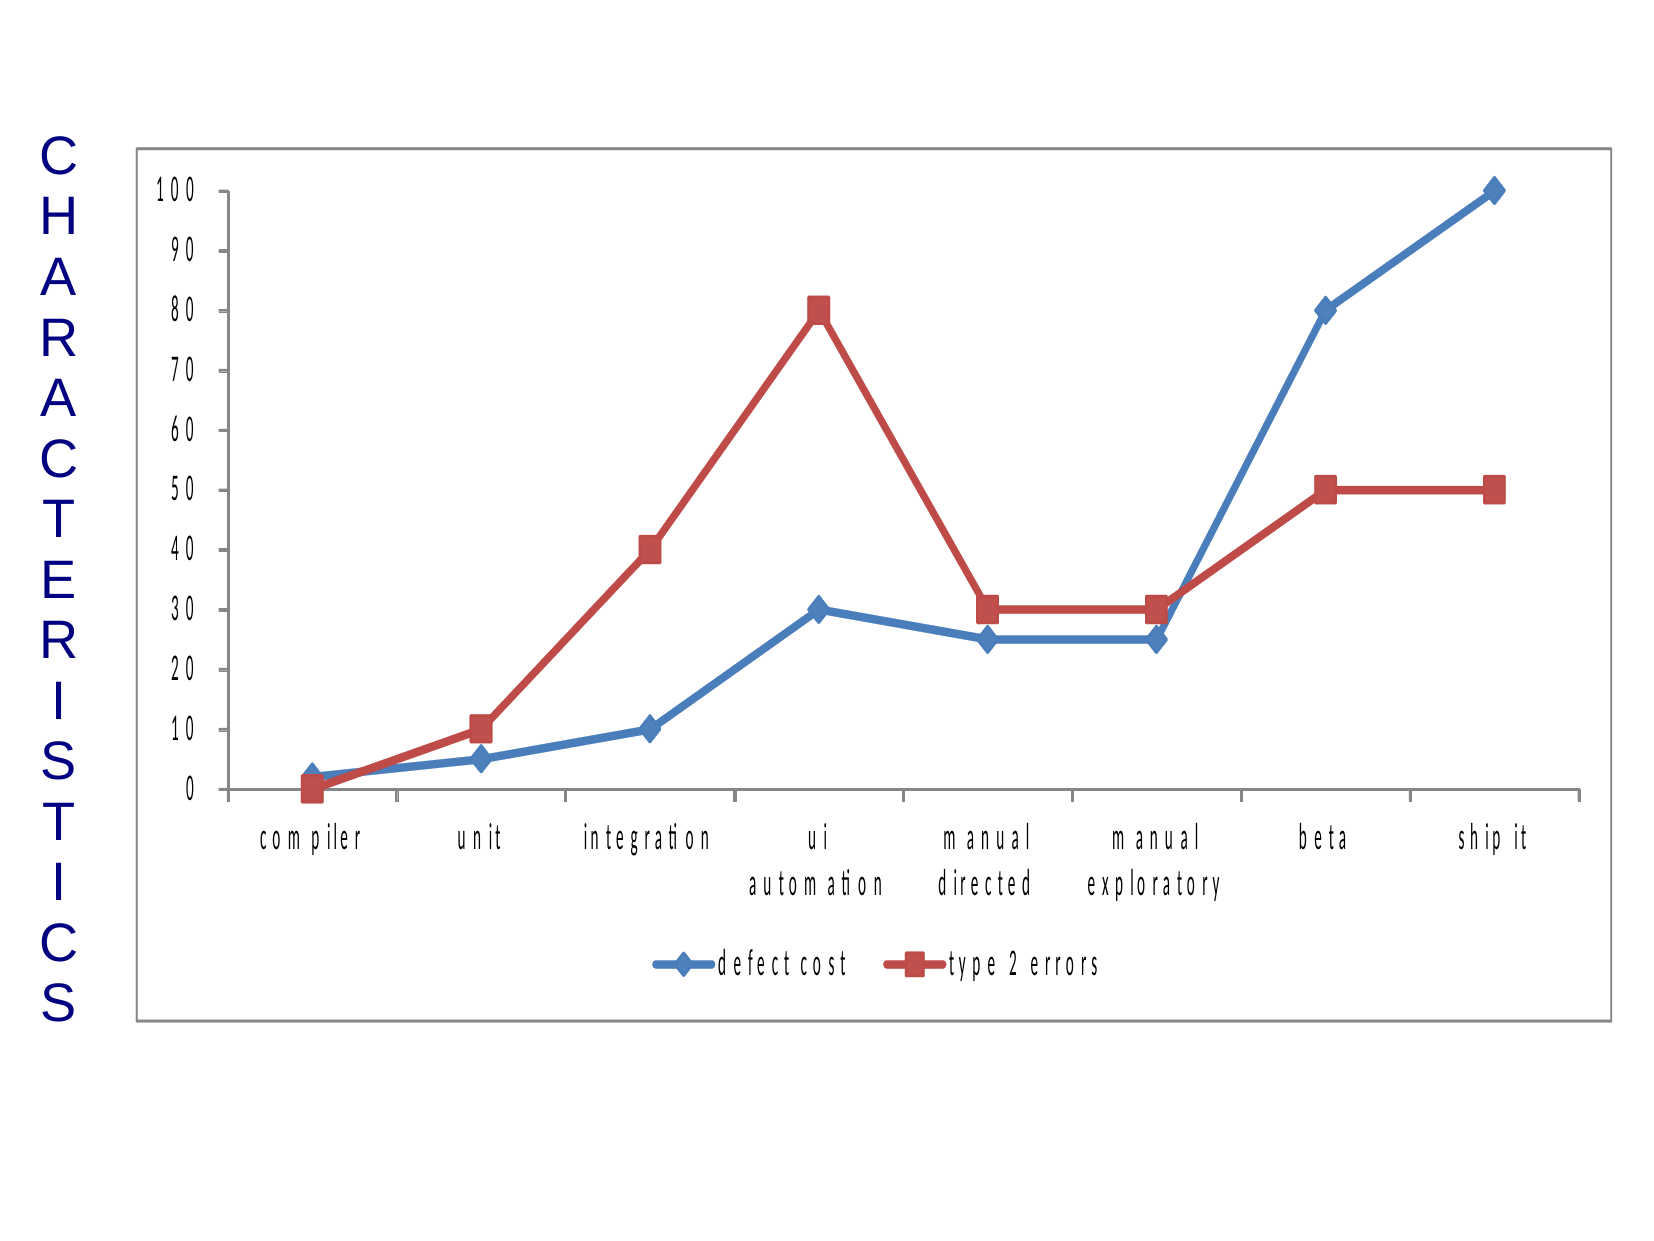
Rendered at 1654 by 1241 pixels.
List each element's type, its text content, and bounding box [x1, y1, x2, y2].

text_box C HARACTERISTICS [23, 118, 95, 1046]
picture [135, 147, 1613, 1023]
